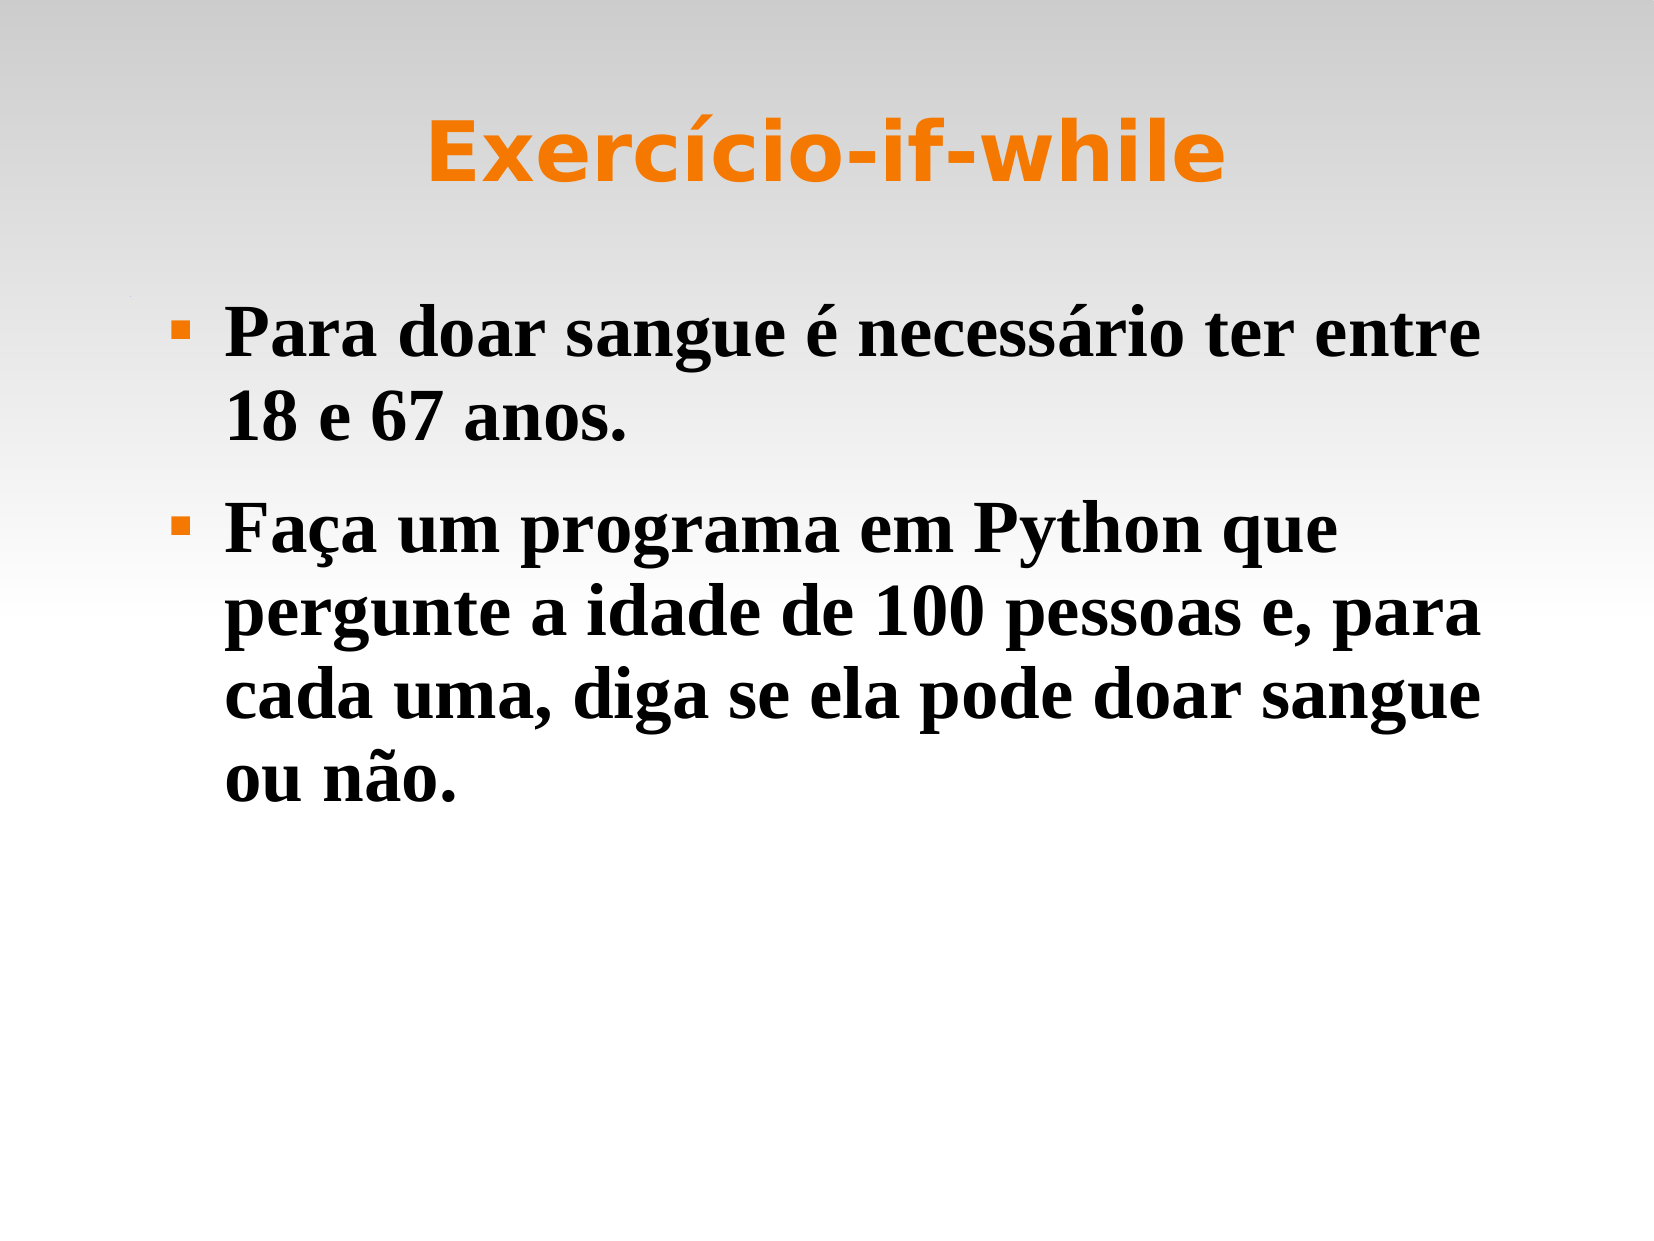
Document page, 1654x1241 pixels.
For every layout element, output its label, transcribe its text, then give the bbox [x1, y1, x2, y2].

title Exercício-if-while [82, 49, 1571, 257]
list Para doar sangue é necessário ter entre 18 e 67 anos. Faça um programa em Python que pergunte a idade de 100 pessoas e, para cada uma, diga se ela pode doar sangue ou não. [82, 290, 1571, 1109]
